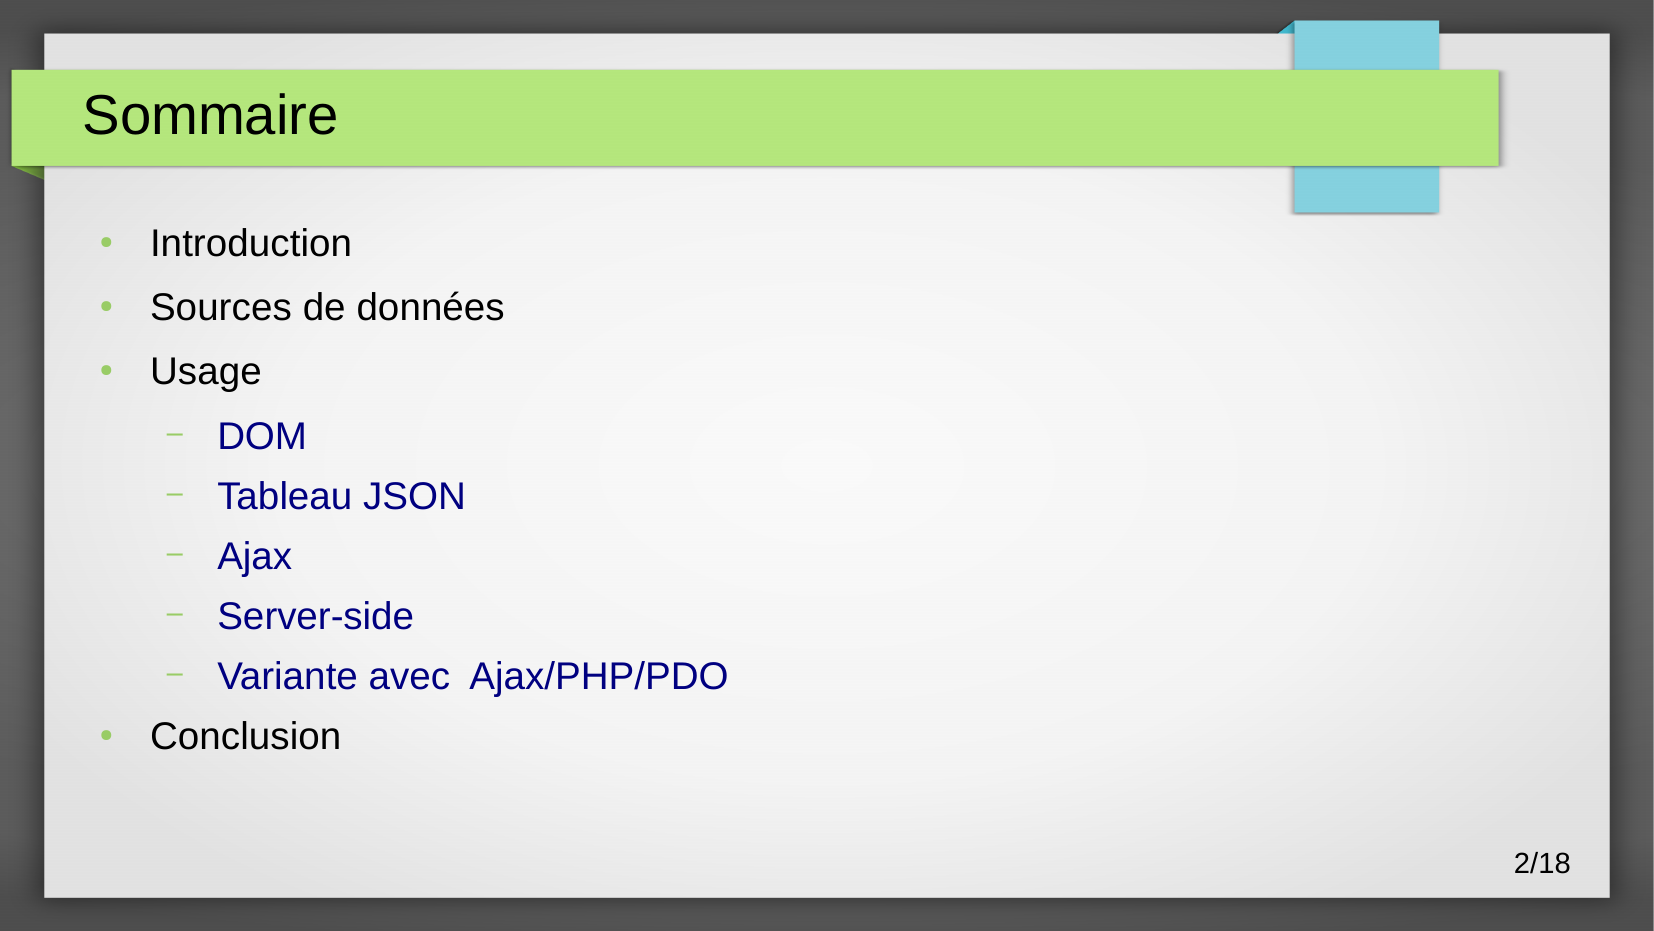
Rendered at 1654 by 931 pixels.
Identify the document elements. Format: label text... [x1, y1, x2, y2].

title Sommaire [82, 70, 1264, 160]
list Introduction Sources de données Usage DOM Tableau JSON Ajax Server-side Variante avec Ajax/PHP/PDO Conclusion [82, 221, 1571, 761]
picture [0, 0, 1654, 931]
